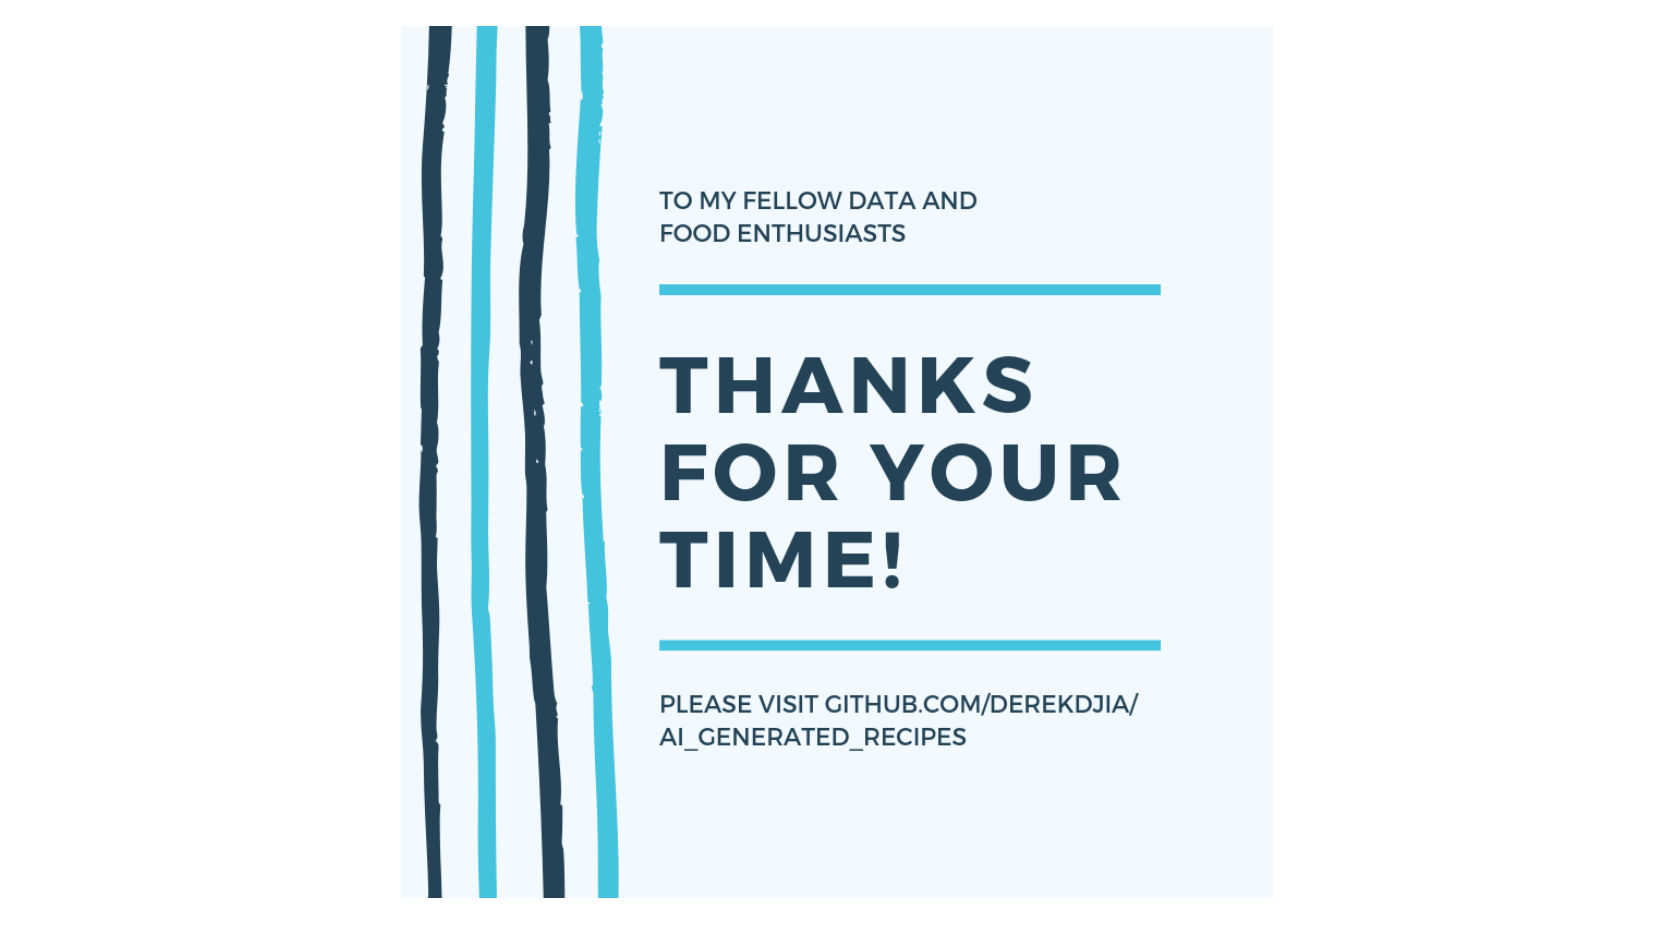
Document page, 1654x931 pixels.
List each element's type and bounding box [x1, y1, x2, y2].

picture [401, 26, 1273, 898]
